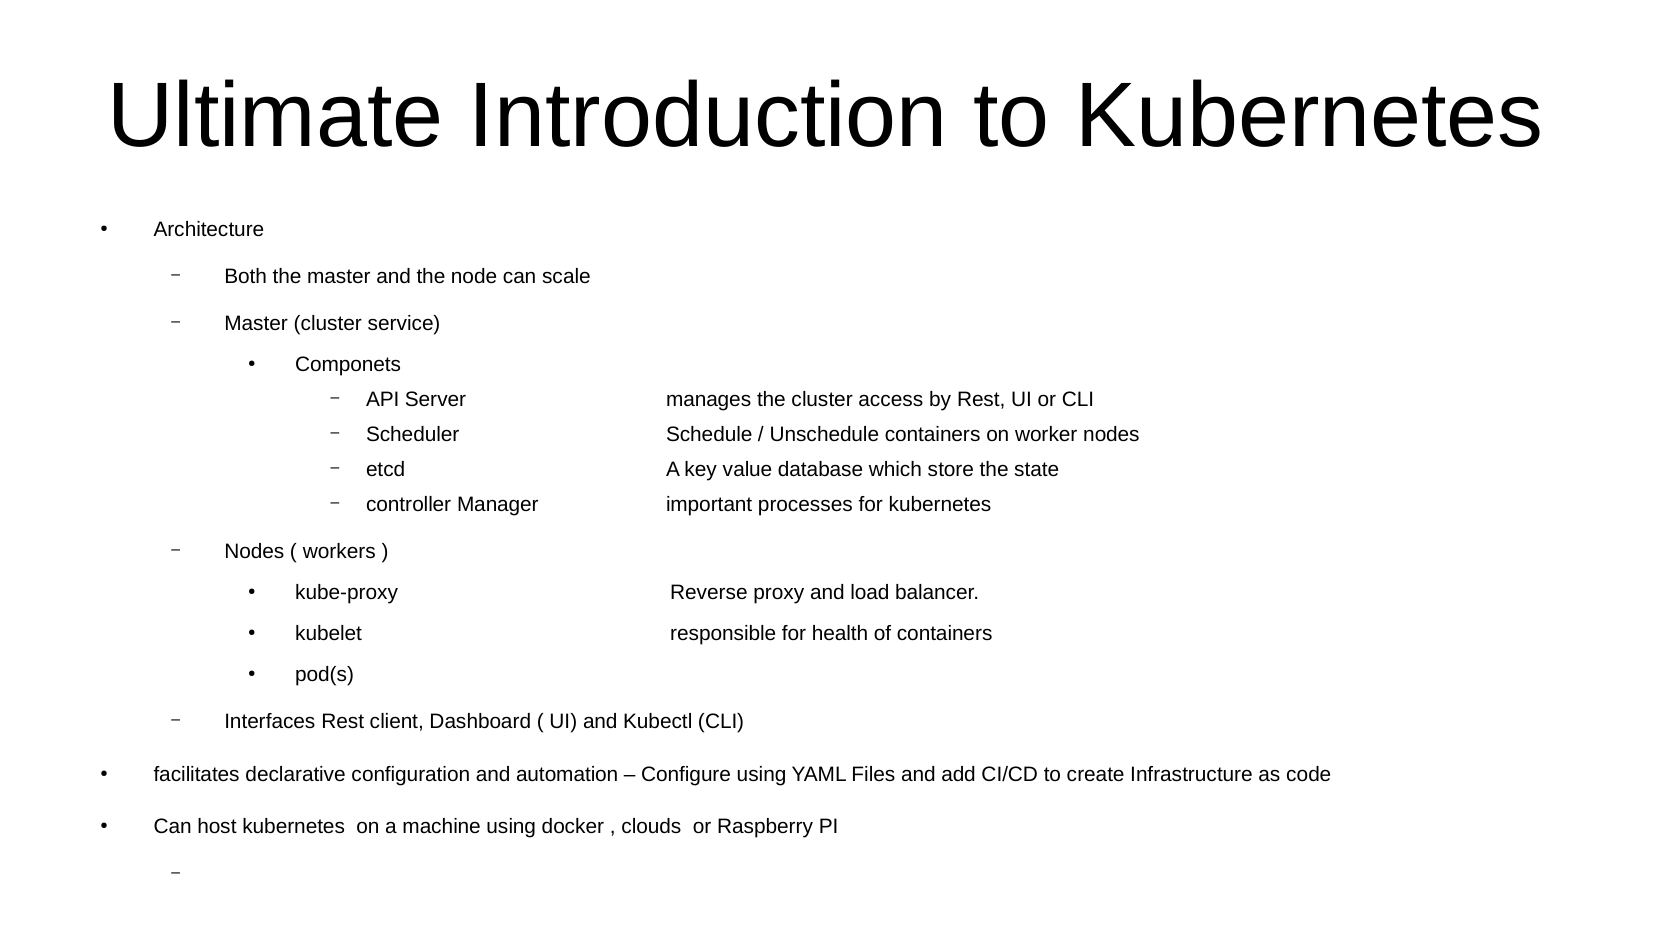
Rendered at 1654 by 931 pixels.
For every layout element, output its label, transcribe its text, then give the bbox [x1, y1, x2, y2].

title Ultimate Introduction to Kubernetes [82, 37, 1571, 193]
list Architecture Both the master and the node can scale Master (cluster service) Componets API Server manages the cluster access by Rest, UI or CLI Scheduler Schedule / Unschedule containers on worker nodes etcd A key value database which store the state controller Manager important processes for kubernetes Nodes ( workers ) kube-proxy Reverse proxy and load balancer. kubelet responsible for health of containers pod(s) Interfaces Rest client, Dashboard ( UI) and Kubectl (CLI) facilitates declarative configuration and automation – Configure using YAML Files and add CI/CD to create Infrastructure as code Can host kubernetes on a machine using docker , clouds or Raspberry PI [82, 217, 1621, 916]
